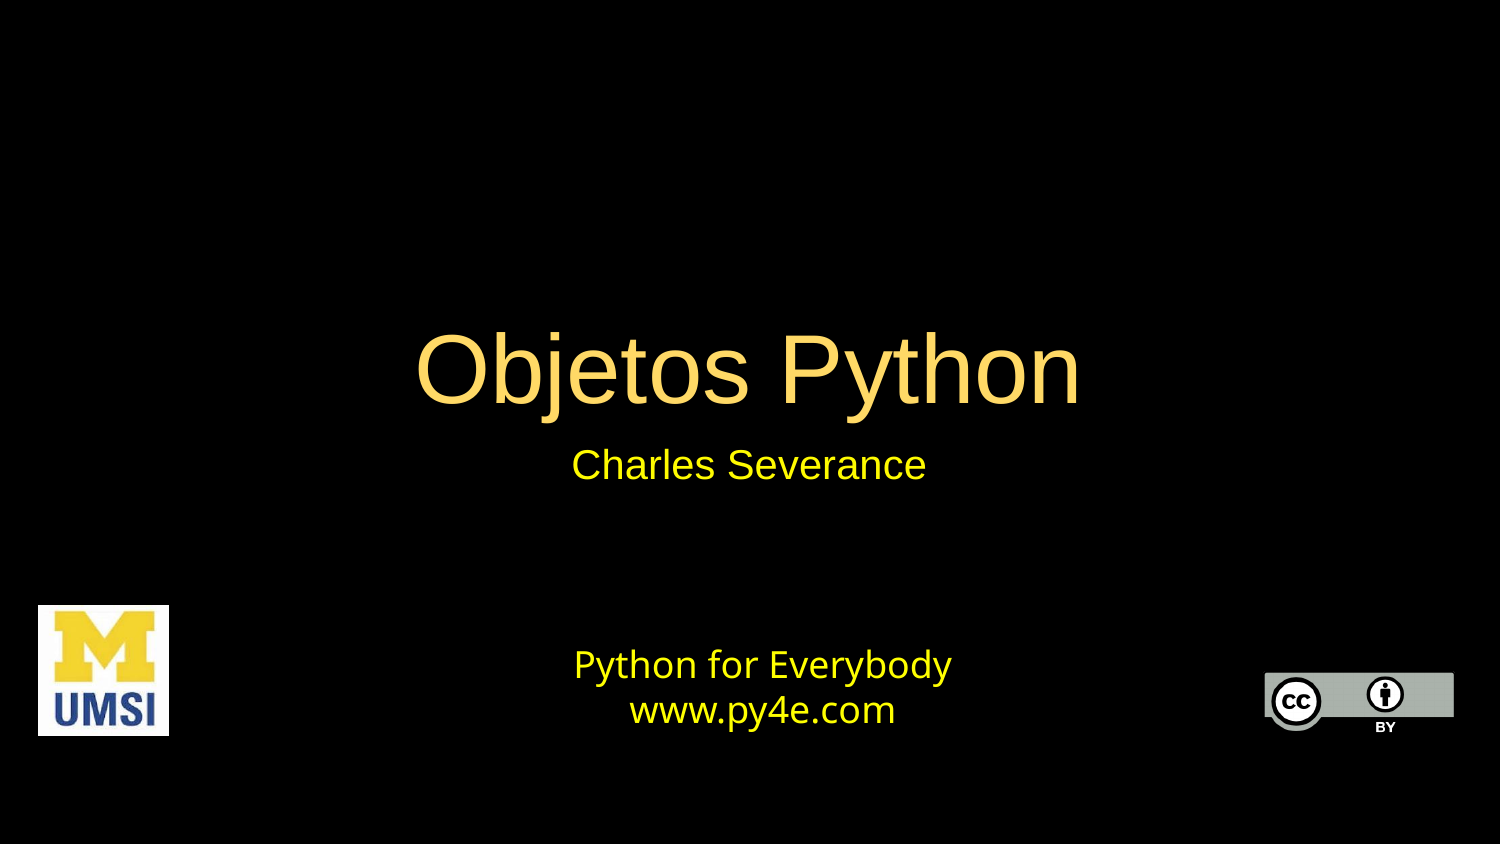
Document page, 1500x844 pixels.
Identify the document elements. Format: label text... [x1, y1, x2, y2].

text_box Python for Everybody www.py4e.com [277, 636, 1249, 735]
picture [38, 605, 169, 737]
picture [1263, 671, 1455, 737]
title Objetos Python [106, 141, 1393, 427]
list Charles Severance [106, 434, 1393, 532]
